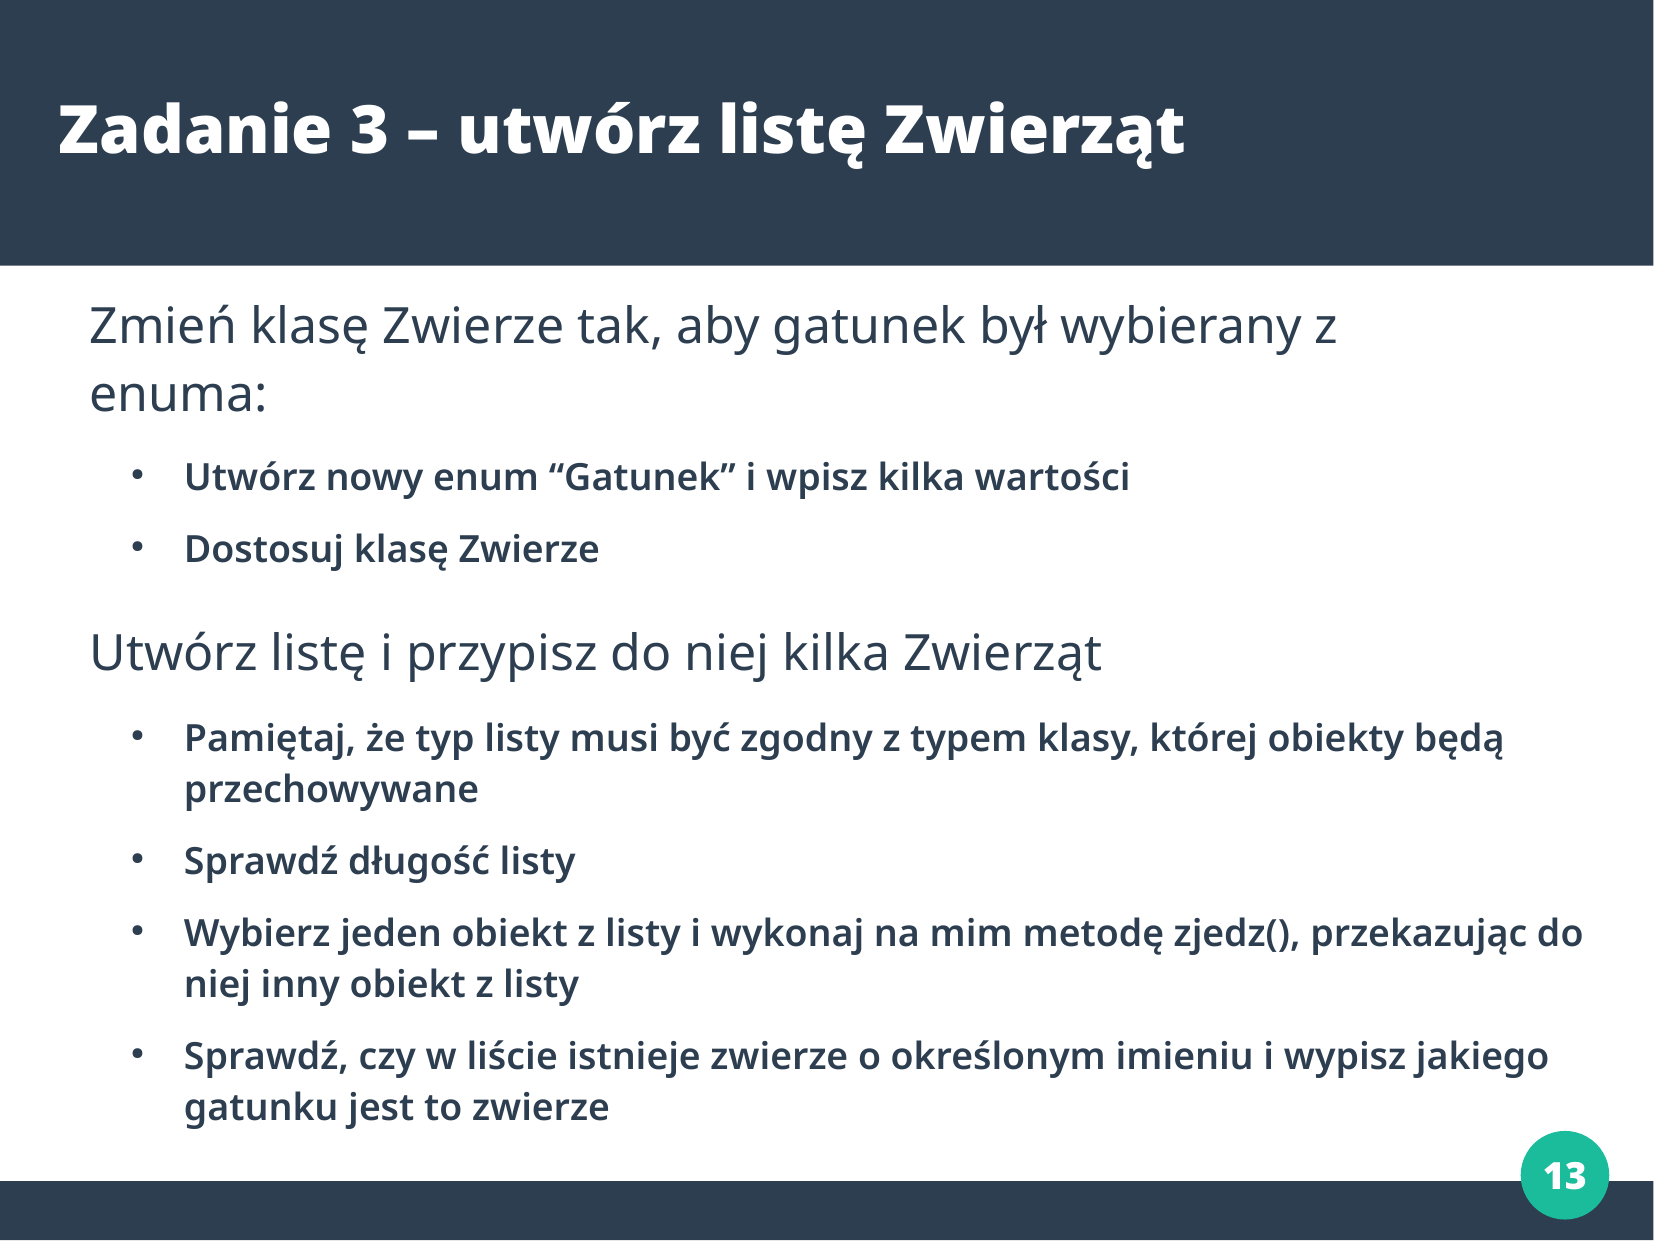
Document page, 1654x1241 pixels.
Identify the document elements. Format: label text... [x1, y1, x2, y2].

list Pamiętaj, że typ listy musi być zgodny z typem klasy, której obiekty będą przechowywane Sprawdź długość listy Wybierz jeden obiekt z listy i wykonaj na mim metodę zjedz(), przekazując do niej inny obiekt z listy Sprawdź, czy w liście istnieje zwierze o określonym imieniu i wypisz jakiego gatunku jest to zwierze [113, 639, 1648, 1210]
text_box Utwórz listę i przypisz do niej kilka Zwierząt [75, 610, 1531, 696]
text_box Zmień klasę Zwierze tak, aby gatunek był wybierany z enuma: [75, 282, 1531, 439]
title Zadanie 3 – utwórz listę Zwierząt [59, 49, 1595, 207]
list Utwórz nowy enum “Gatunek” i wpisz kilka wartości Dostosuj klasę Zwierze [113, 378, 1648, 639]
